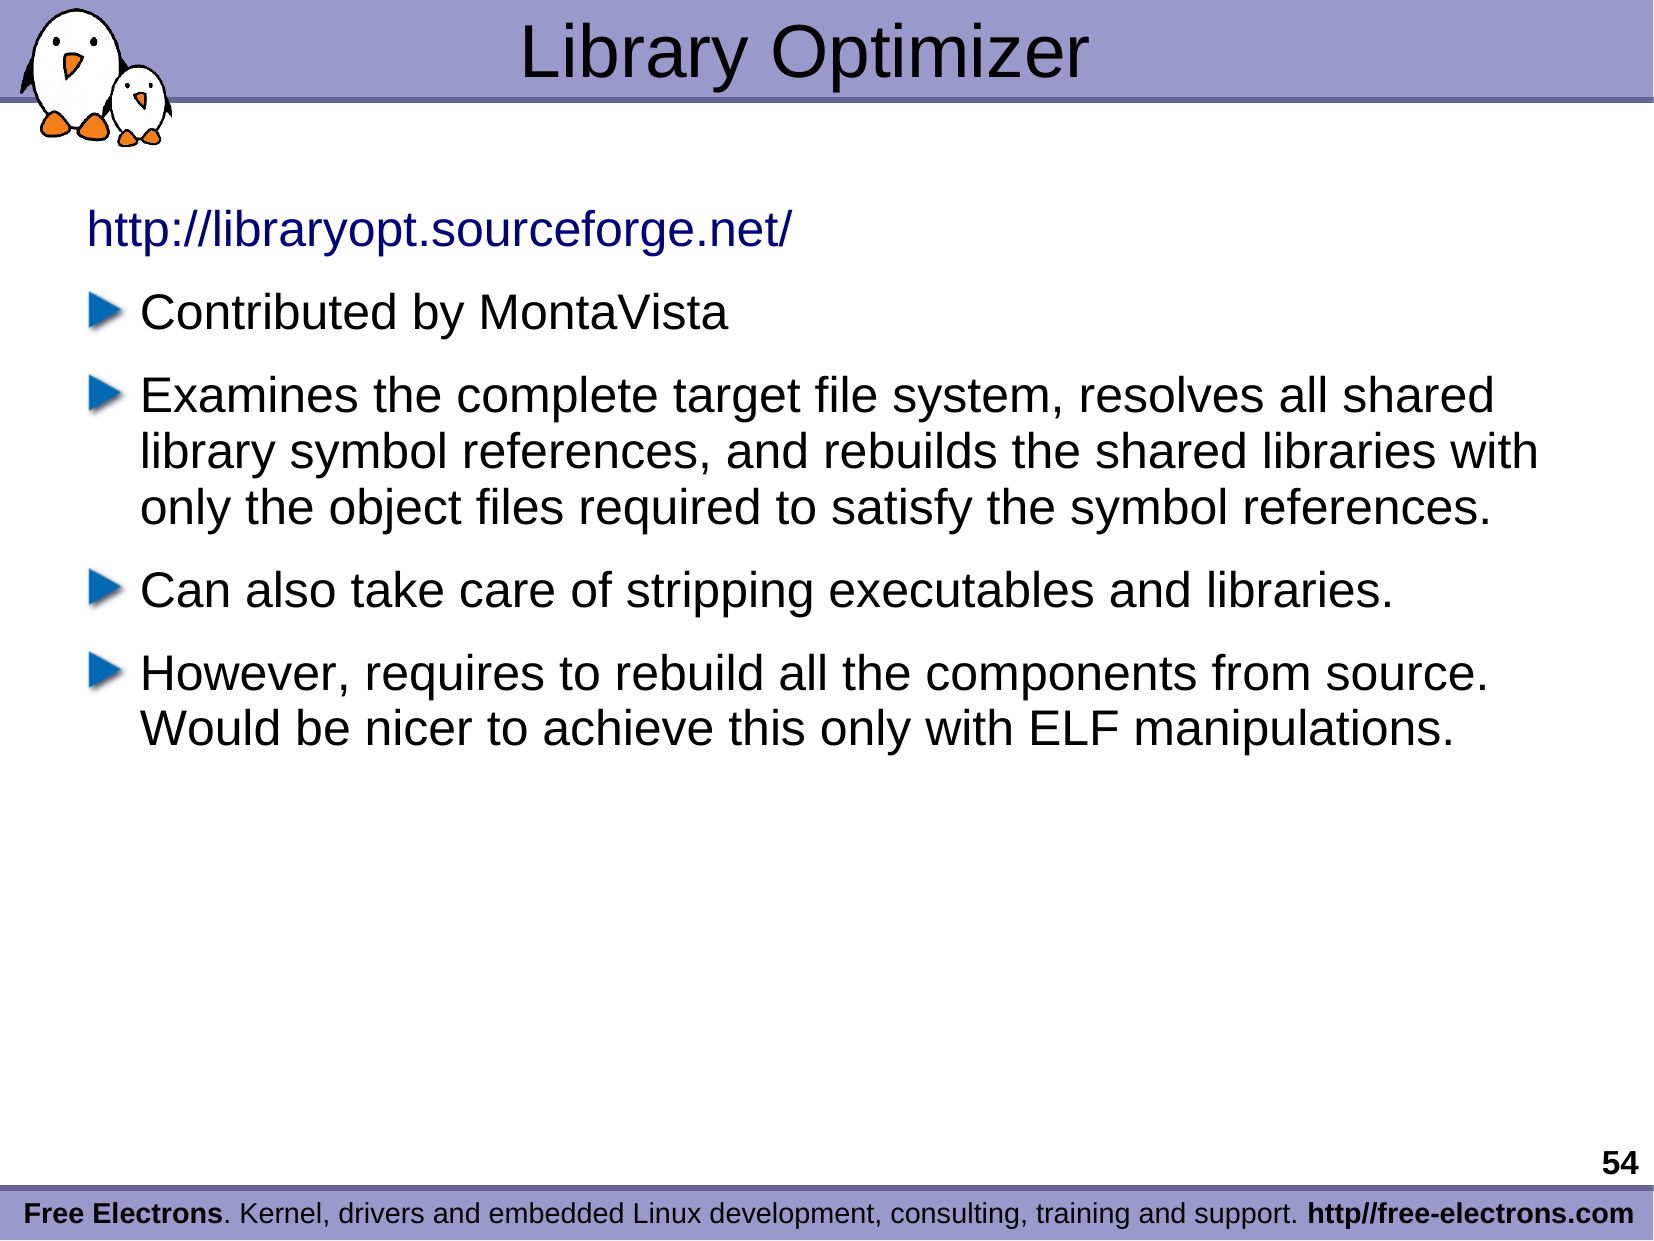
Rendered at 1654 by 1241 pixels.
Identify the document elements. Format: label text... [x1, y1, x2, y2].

title Library Optimizer [60, 0, 1551, 103]
picture [20, 8, 172, 147]
list http://libraryopt.sourceforge.net/ Contributed by MontaVista Examines the complete target file system, resolves all shared library symbol references, and rebuilds the shared libraries with only the object files required to satisfy the symbol references. Can also take care of stripping executables and libraries. However, requires to rebuild all the components from source. Would be nicer to achieve this only with ELF manipulations. [68, 201, 1592, 1118]
